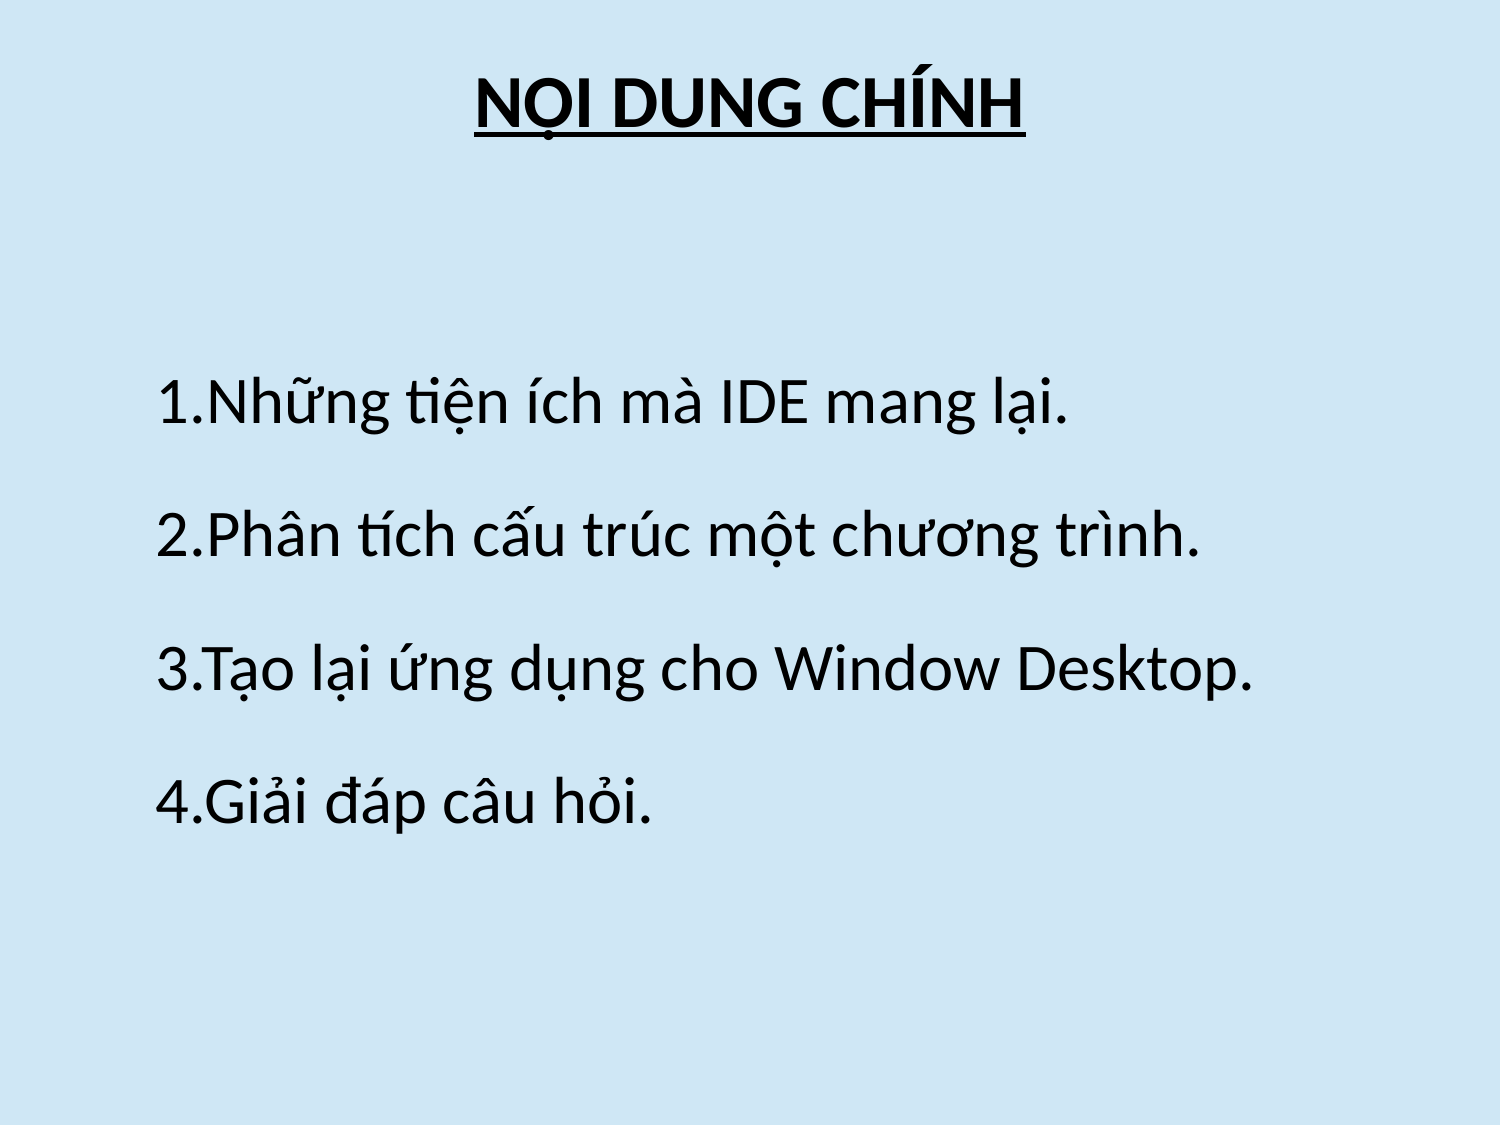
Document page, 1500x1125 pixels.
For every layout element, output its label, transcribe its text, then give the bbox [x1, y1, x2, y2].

list [73, 263, 1424, 1006]
title 1.Những tiện ích mà IDE mang lại. 2.Phân tích cấu trúc một chương trình. 3.Tạo lại ứng dụng cho Window Desktop. 4.Giải đáp câu hỏi. [120, 321, 1396, 893]
title NỘI DUNG CHÍNH [75, 45, 1425, 233]
